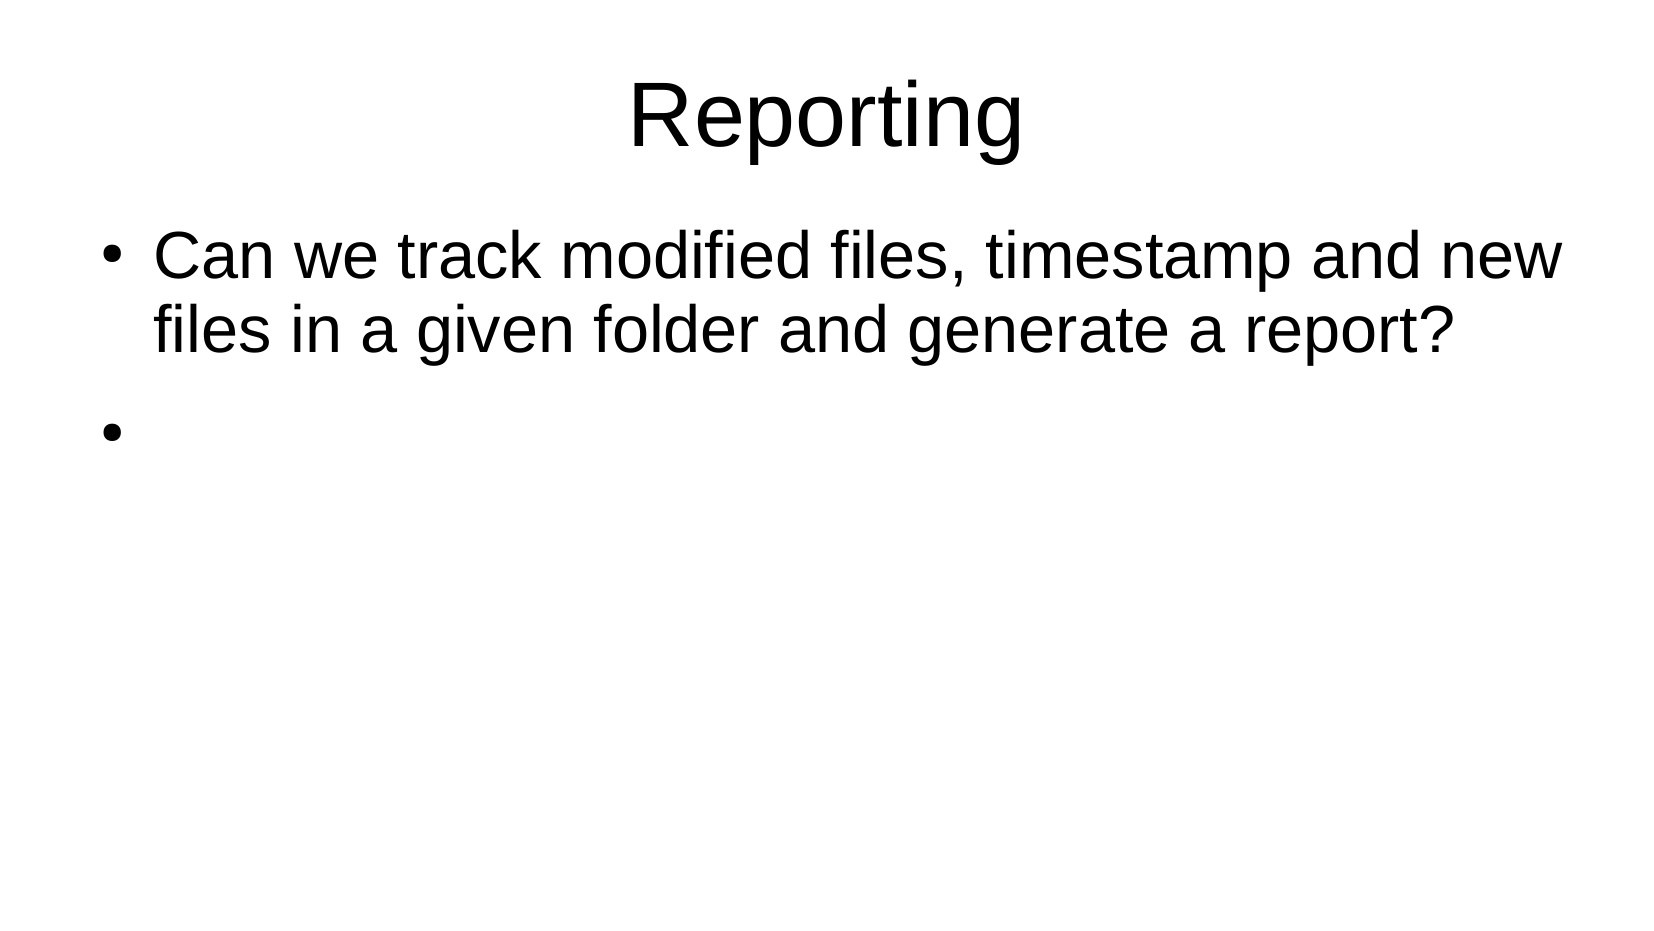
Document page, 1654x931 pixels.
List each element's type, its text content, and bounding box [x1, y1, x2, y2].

title Reporting [82, 37, 1571, 193]
list Can we track modified files, timestamp and new files in a given folder and generate a report? [82, 217, 1571, 758]
